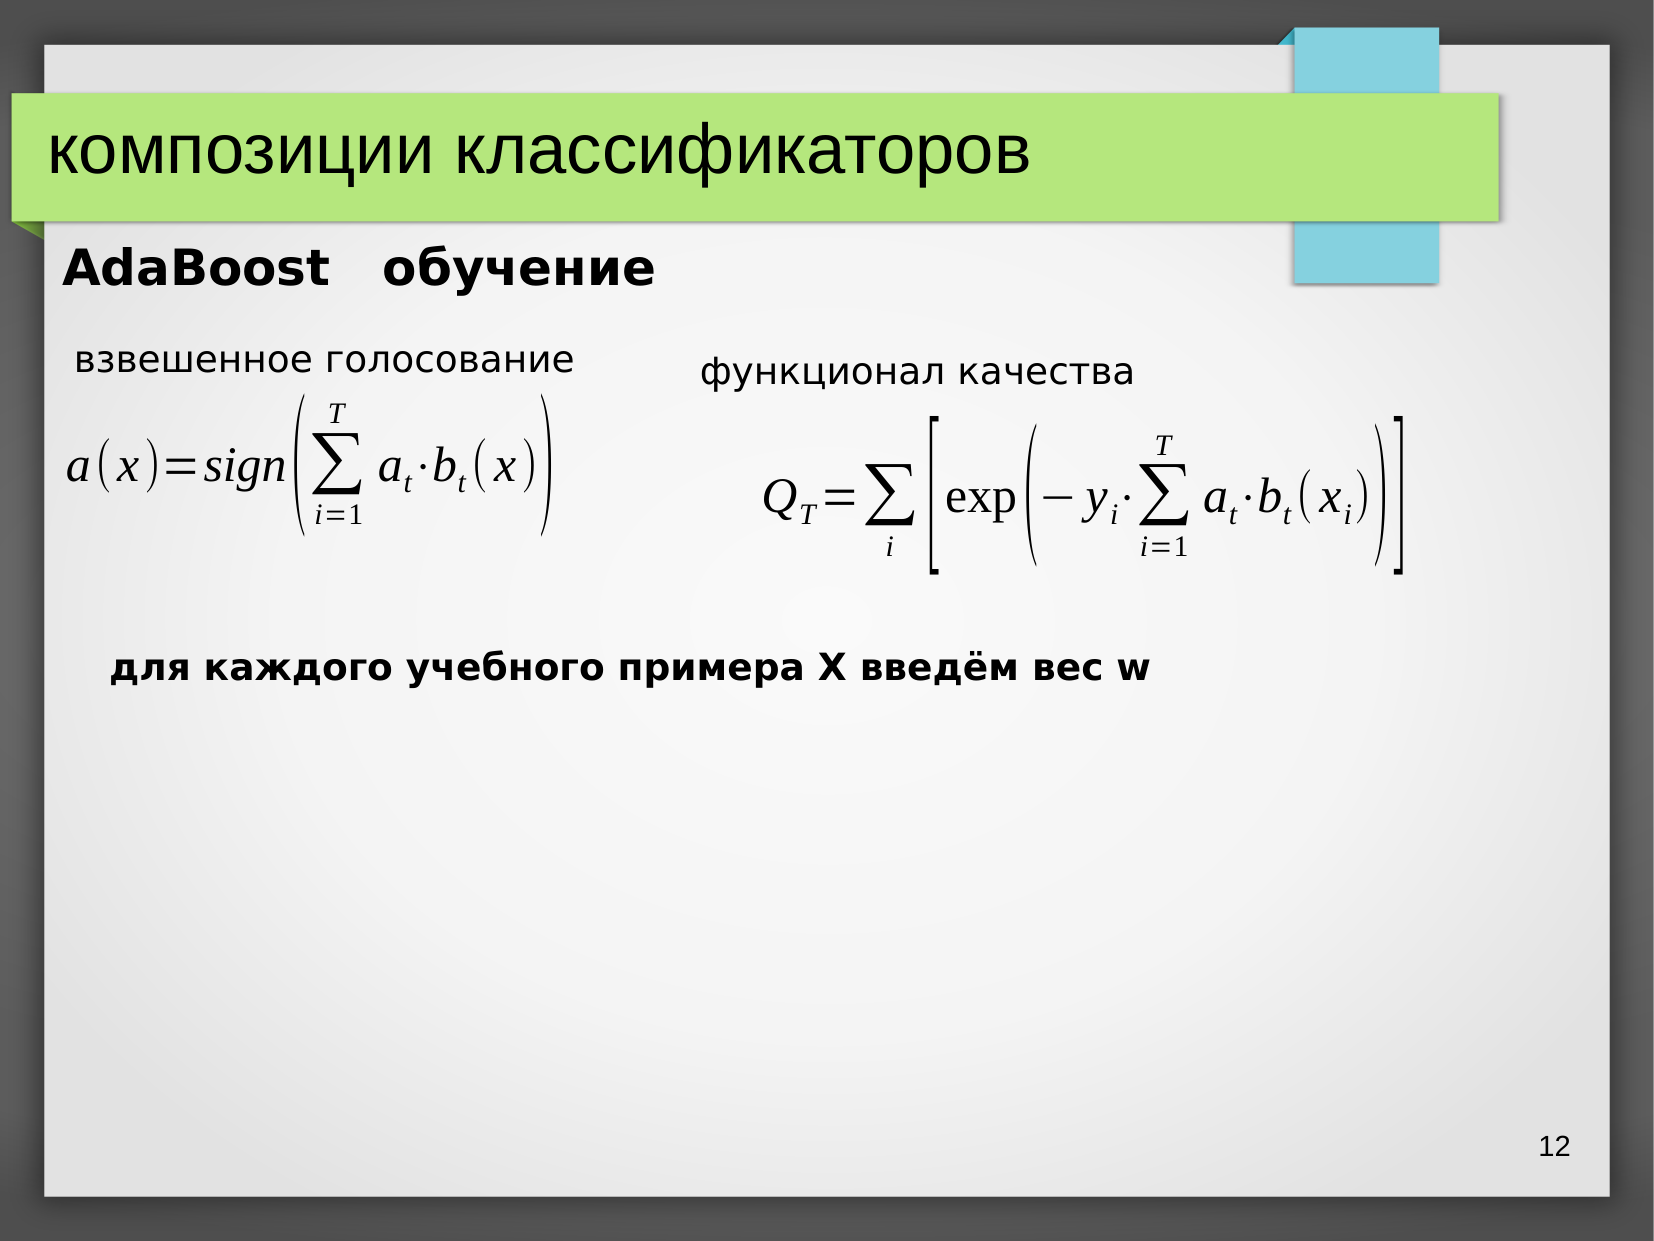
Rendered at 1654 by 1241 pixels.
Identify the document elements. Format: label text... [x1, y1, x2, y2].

picture [0, 0, 1654, 1241]
text_box для каждого учебного примера X введём вес w [94, 637, 1241, 697]
text_box взвешенное голосование [59, 330, 686, 413]
text_box функционал качества [685, 342, 1583, 414]
text_box AdaBoost обучение [47, 231, 768, 305]
chart [755, 413, 1413, 578]
title композиции классификаторов [47, 109, 1501, 189]
chart [59, 413, 562, 539]
